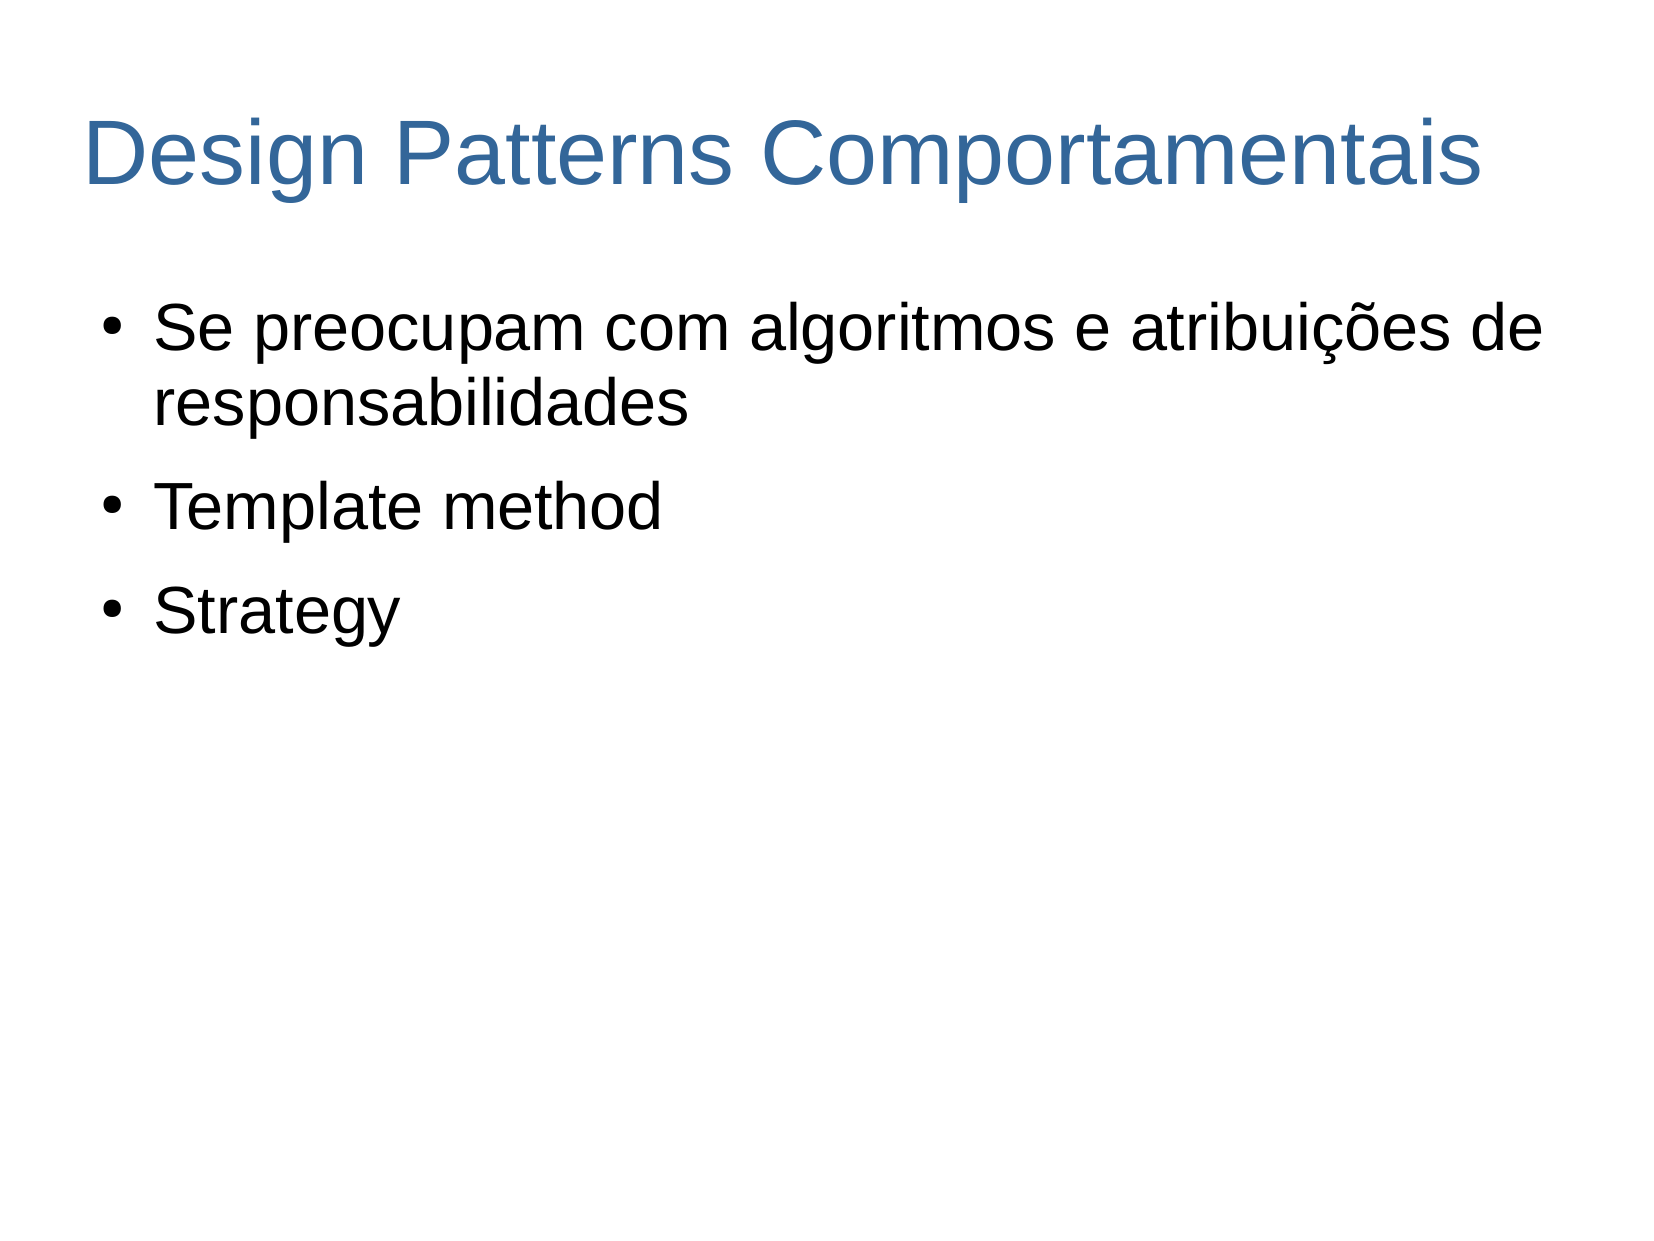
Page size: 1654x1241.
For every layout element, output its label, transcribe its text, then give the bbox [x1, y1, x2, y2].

title Design Patterns Comportamentais [82, 49, 1571, 257]
list Se preocupam com algoritmos e atribuições de responsabilidades Template method Strategy [82, 290, 1571, 1010]
